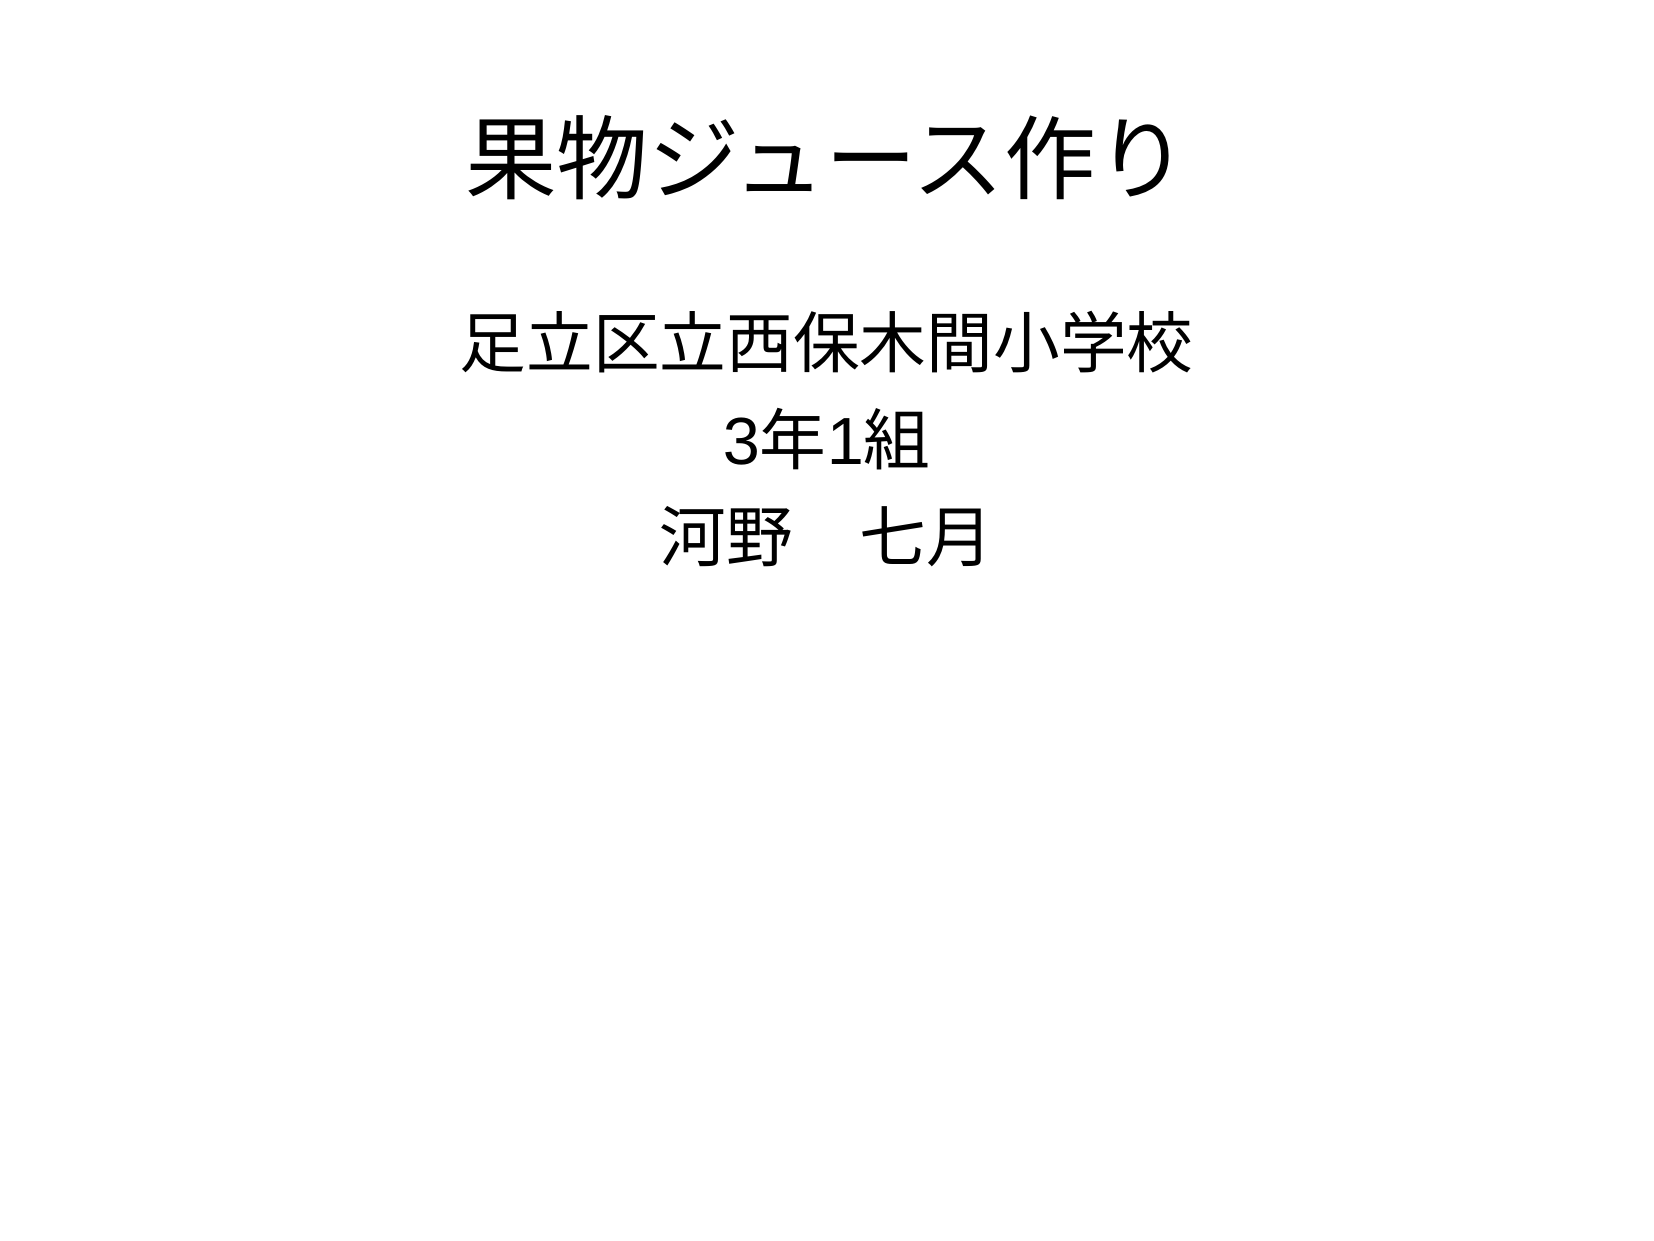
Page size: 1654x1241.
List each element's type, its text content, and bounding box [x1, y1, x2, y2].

title 果物ジュース作り [82, 49, 1571, 257]
subtitle 足立区立西保木間小学校 3年1組 河野 七月 [82, 290, 1571, 1010]
